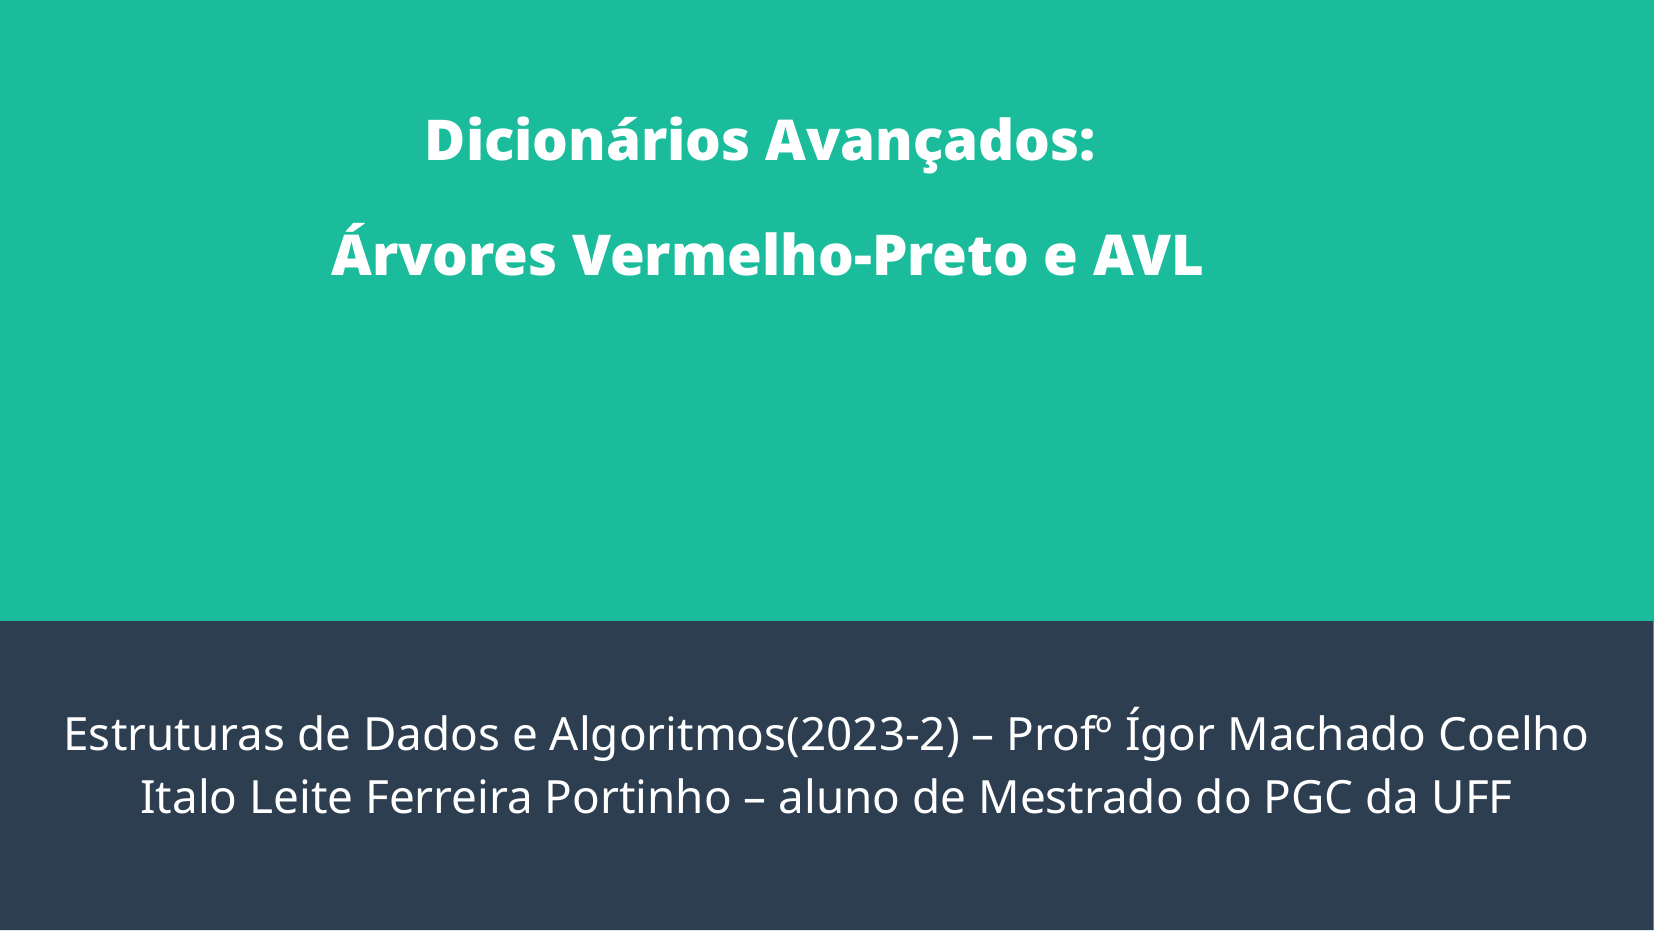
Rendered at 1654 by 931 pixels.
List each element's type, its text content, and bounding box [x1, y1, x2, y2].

subtitle Estruturas de Dados e Algoritmos(2023-2) – Profº Ígor Machado Coelho Italo Leite Ferreira Portinho – aluno de Mestrado do PGC da UFF [59, 642, 1595, 886]
title Dicionários Avançados: Árvores Vermelho-Preto e AVL [0, 71, 1536, 283]
